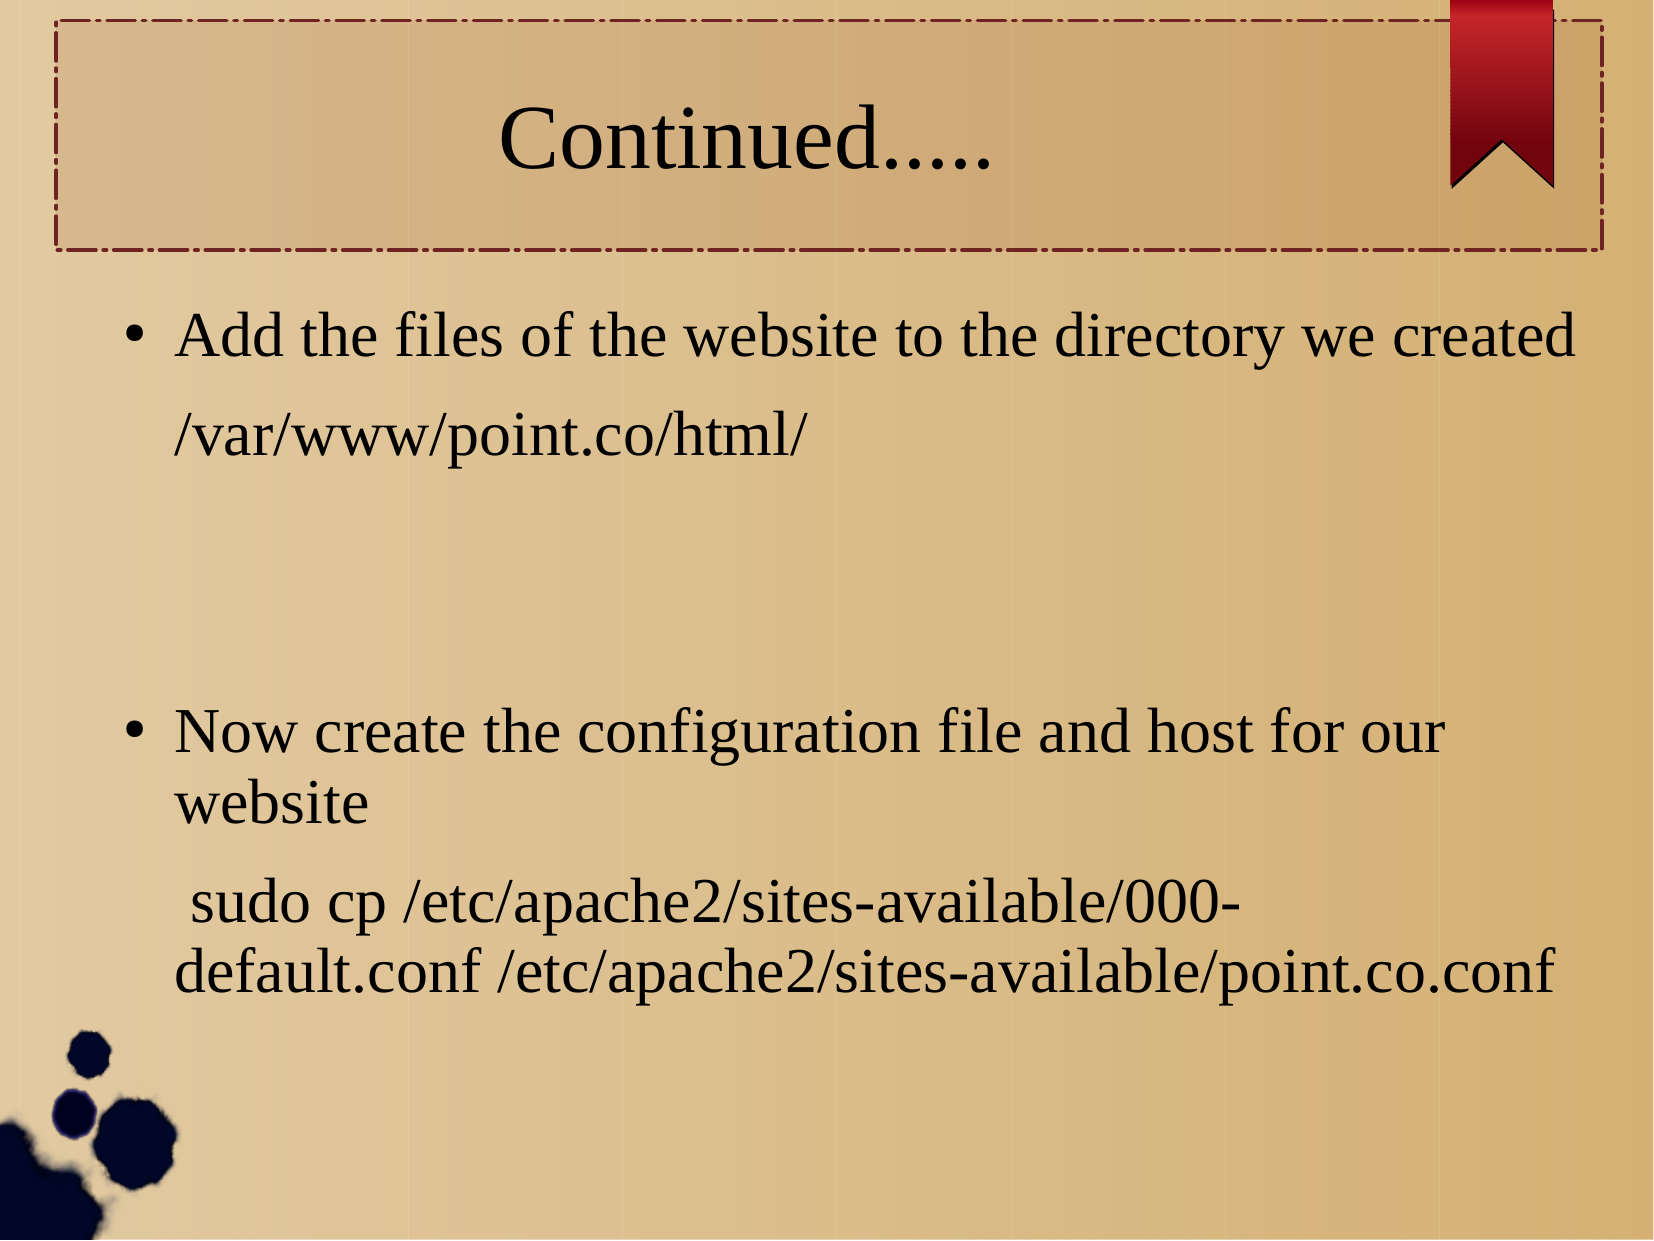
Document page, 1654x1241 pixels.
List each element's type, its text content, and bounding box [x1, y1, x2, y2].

title Continued..... [82, 47, 1412, 229]
list Add the files of the website to the directory we created /var/www/point.co/html/ Now create the configuration file and host for our website sudo cp /etc/apache2/sites-available/000-default.conf /etc/apache2/sites-available/point.co.conf [106, 299, 1595, 1019]
